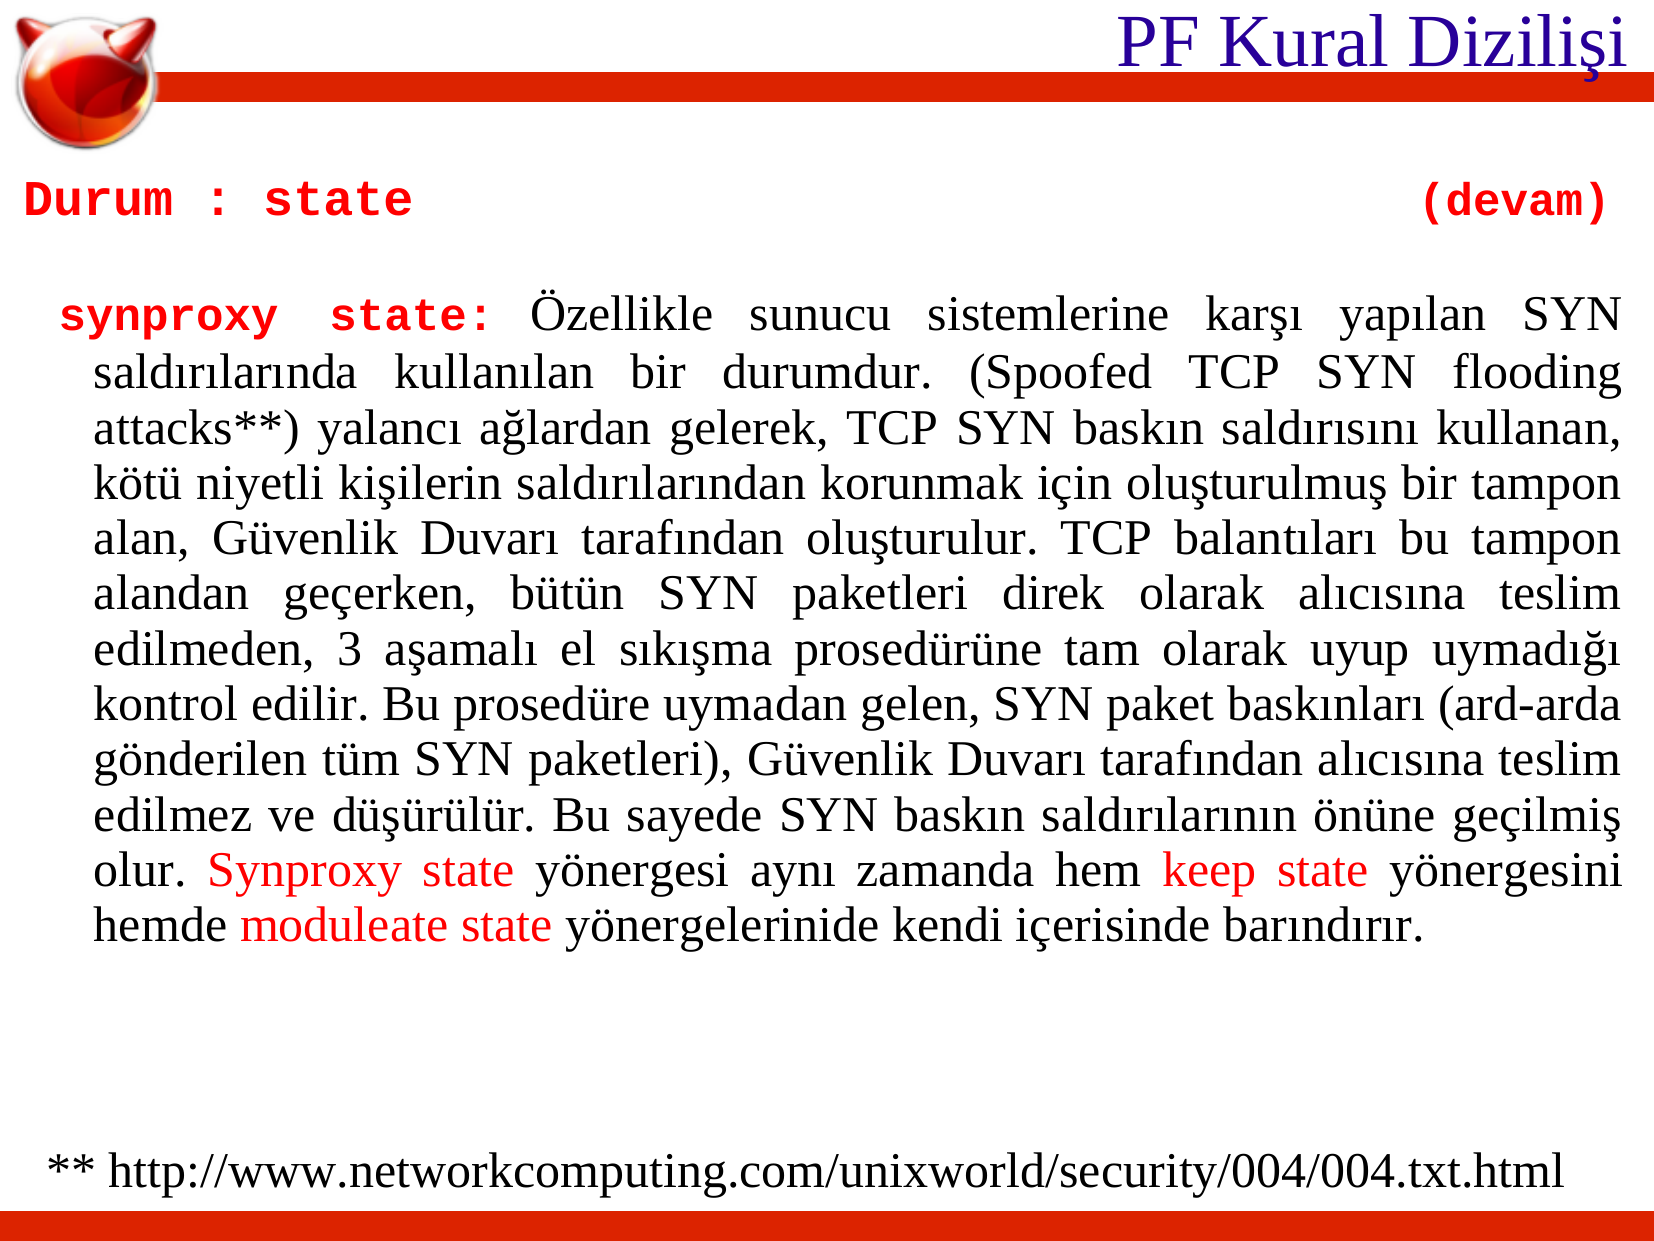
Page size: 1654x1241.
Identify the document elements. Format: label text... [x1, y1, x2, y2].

text_box PF Kural Dizilişi [714, 0, 1648, 84]
picture [10, 12, 165, 154]
text_box ** http://www.networkcomputing.com/unixworld/security/004/004.txt.html [46, 1143, 1632, 1200]
text_box Durum : state (devam) synproxy state: Özellikle sunucu sistemlerine karşı yapılan SYN saldırılarında kullanılan bir durumdur. (Spoofed TCP SYN flooding attacks**) yalancı ağlardan gelerek, TCP SYN baskın saldırısını kullanan, kötü niyetli kişilerin saldırılarından korunmak için oluşturulmuş bir tampon alan, Güvenlik Duvarı tarafından oluşturulur. TCP balantıları bu tampon alandan geçerken, bütün SYN paketleri direk olarak alıcısına teslim edilmeden, 3 aşamalı el sıkışma prosedürüne tam olarak uyup uymadığı kontrol edilir. Bu prosedüre uymadan gelen, SYN paket baskınları (ard-arda gönderilen tüm SYN paketleri), Güvenlik Duvarı tarafından alıcısına teslim edilmez ve düşürülür. Bu sayede SYN baskın saldırılarının önüne geçilmiş olur. Synproxy state yönergesi aynı zamanda hem keep state yönergesini hemde moduleate state yönergelerinide kendi içerisinde barındırır. [23, 173, 1624, 965]
text_box [165, 72, 1654, 102]
text_box [0, 1211, 1654, 1241]
